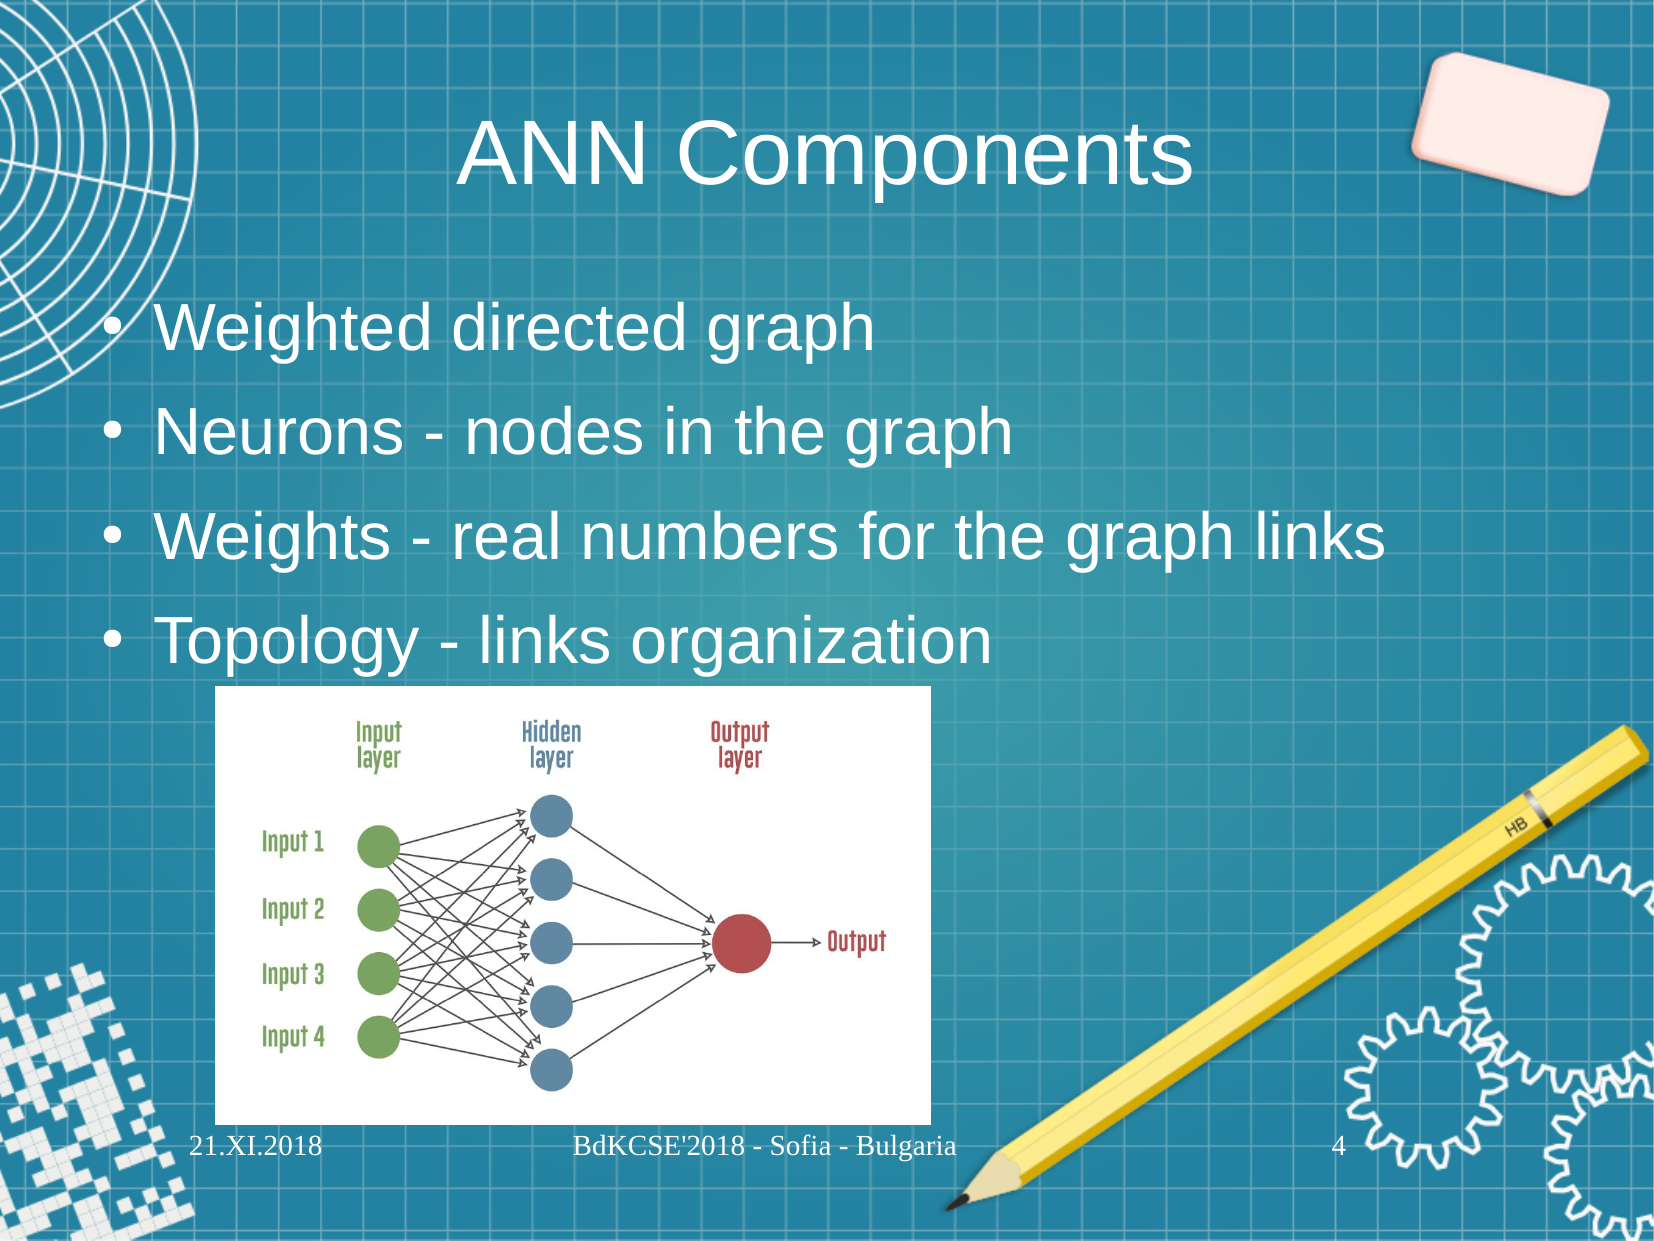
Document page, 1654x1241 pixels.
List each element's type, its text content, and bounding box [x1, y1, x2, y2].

list Weighted directed graph Neurons - nodes in the graph Weights - real numbers for the graph links Topology - links organization [82, 290, 1571, 1010]
title ANN Components [82, 49, 1571, 257]
picture [0, 0, 1654, 1241]
